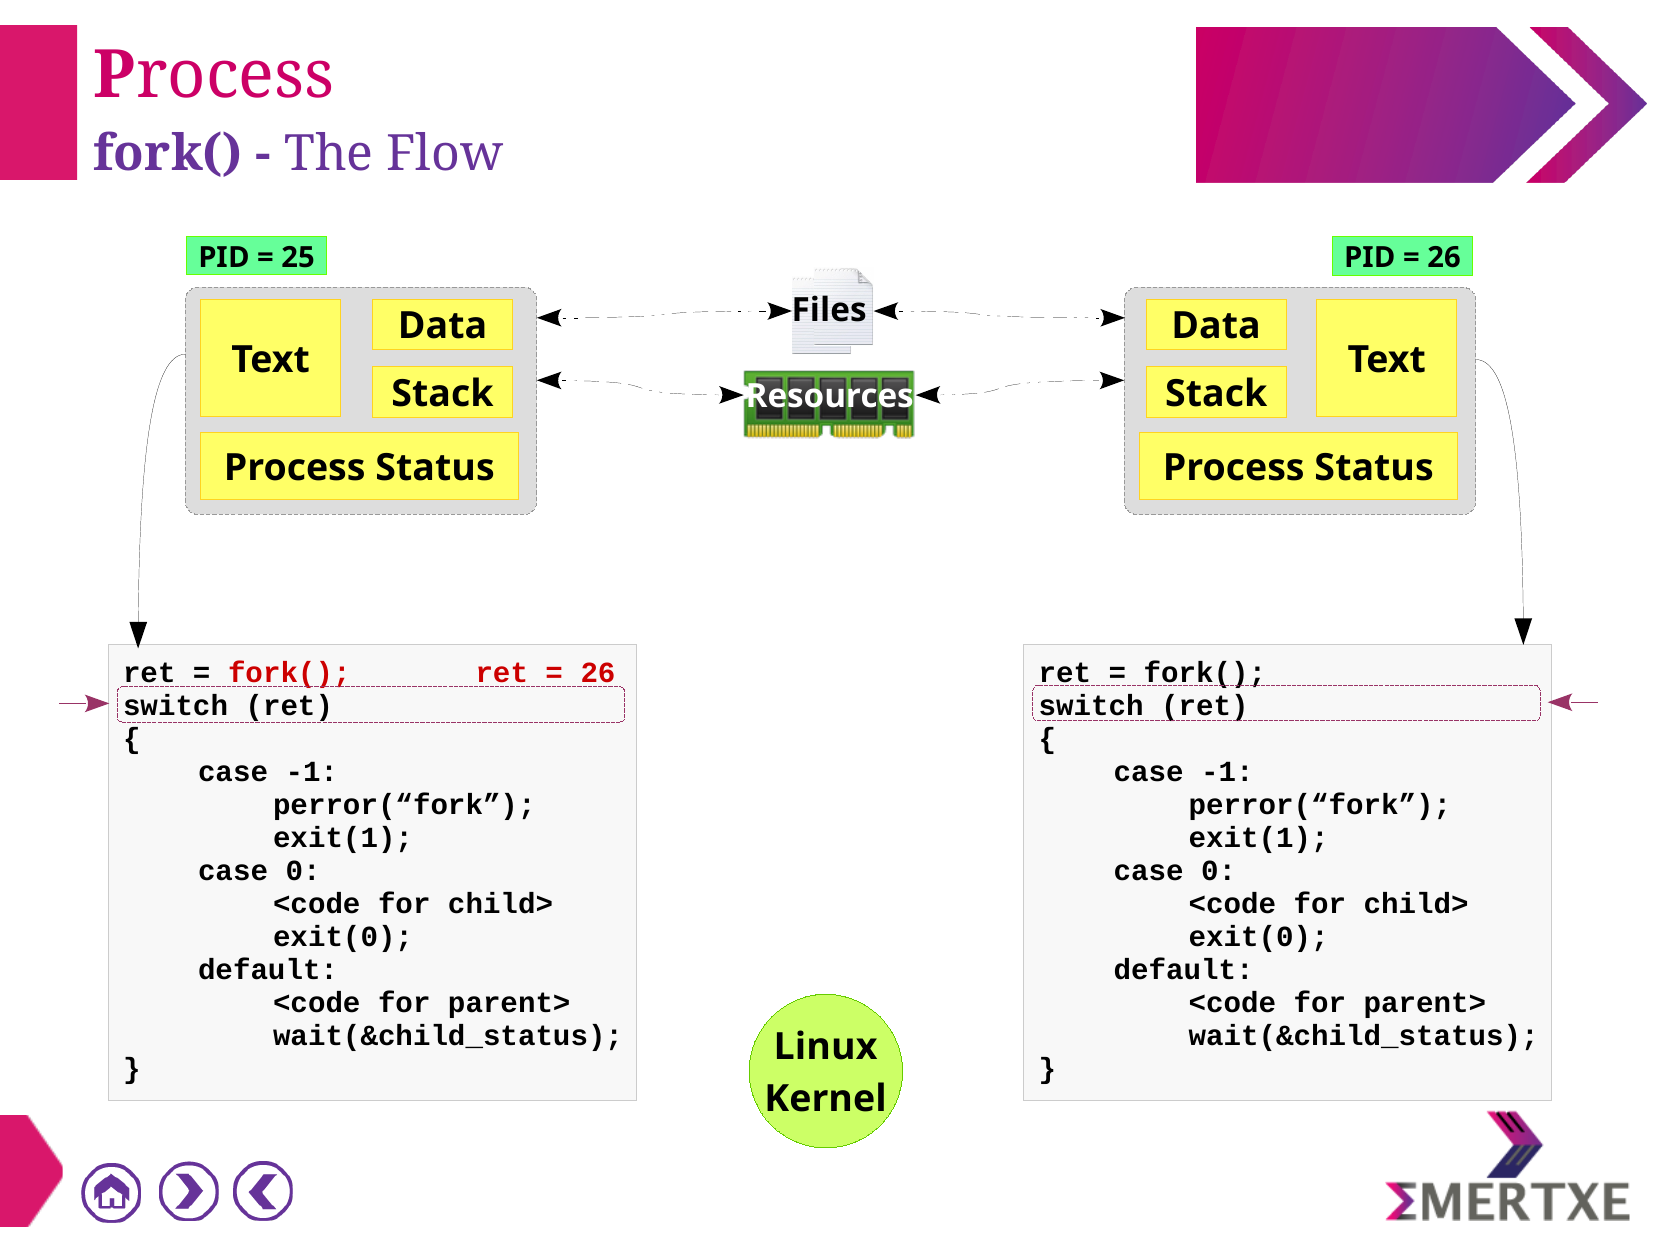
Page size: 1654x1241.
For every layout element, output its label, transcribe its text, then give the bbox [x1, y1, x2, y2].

text_box [117, 686, 625, 723]
text_box PID = 25 [186, 236, 327, 275]
text_box ret = fork(); switch (ret) { case -1: perror(“fork”); exit(1); case 0: <code for child> exit(0); default: <code for parent> wait(&child_status); } [1023, 644, 1552, 1101]
text_box ret = fork(); ret = 26 switch (ret) { case -1: perror(“fork”); exit(1); case 0: <code for child> exit(0); default: <code for parent> wait(&child_status); } [108, 644, 637, 1101]
text_box [1032, 685, 1541, 721]
text_box Data [372, 299, 513, 350]
text_box Process Status [1139, 432, 1458, 500]
picture [1385, 1107, 1631, 1221]
picture [81, 1163, 141, 1223]
text_box Data [1146, 299, 1287, 350]
picture [233, 1161, 293, 1221]
picture [743, 267, 916, 440]
text_box Text [1316, 299, 1457, 417]
picture [159, 1161, 219, 1221]
text_box Process Status [200, 432, 519, 500]
title Process fork() - The Flow [93, 2, 1571, 210]
text_box Stack [372, 366, 513, 418]
text_box Stack [1146, 366, 1287, 418]
picture [1571, 27, 1647, 183]
text_box [185, 287, 537, 515]
text_box Text [200, 299, 341, 417]
text_box [1124, 287, 1476, 515]
